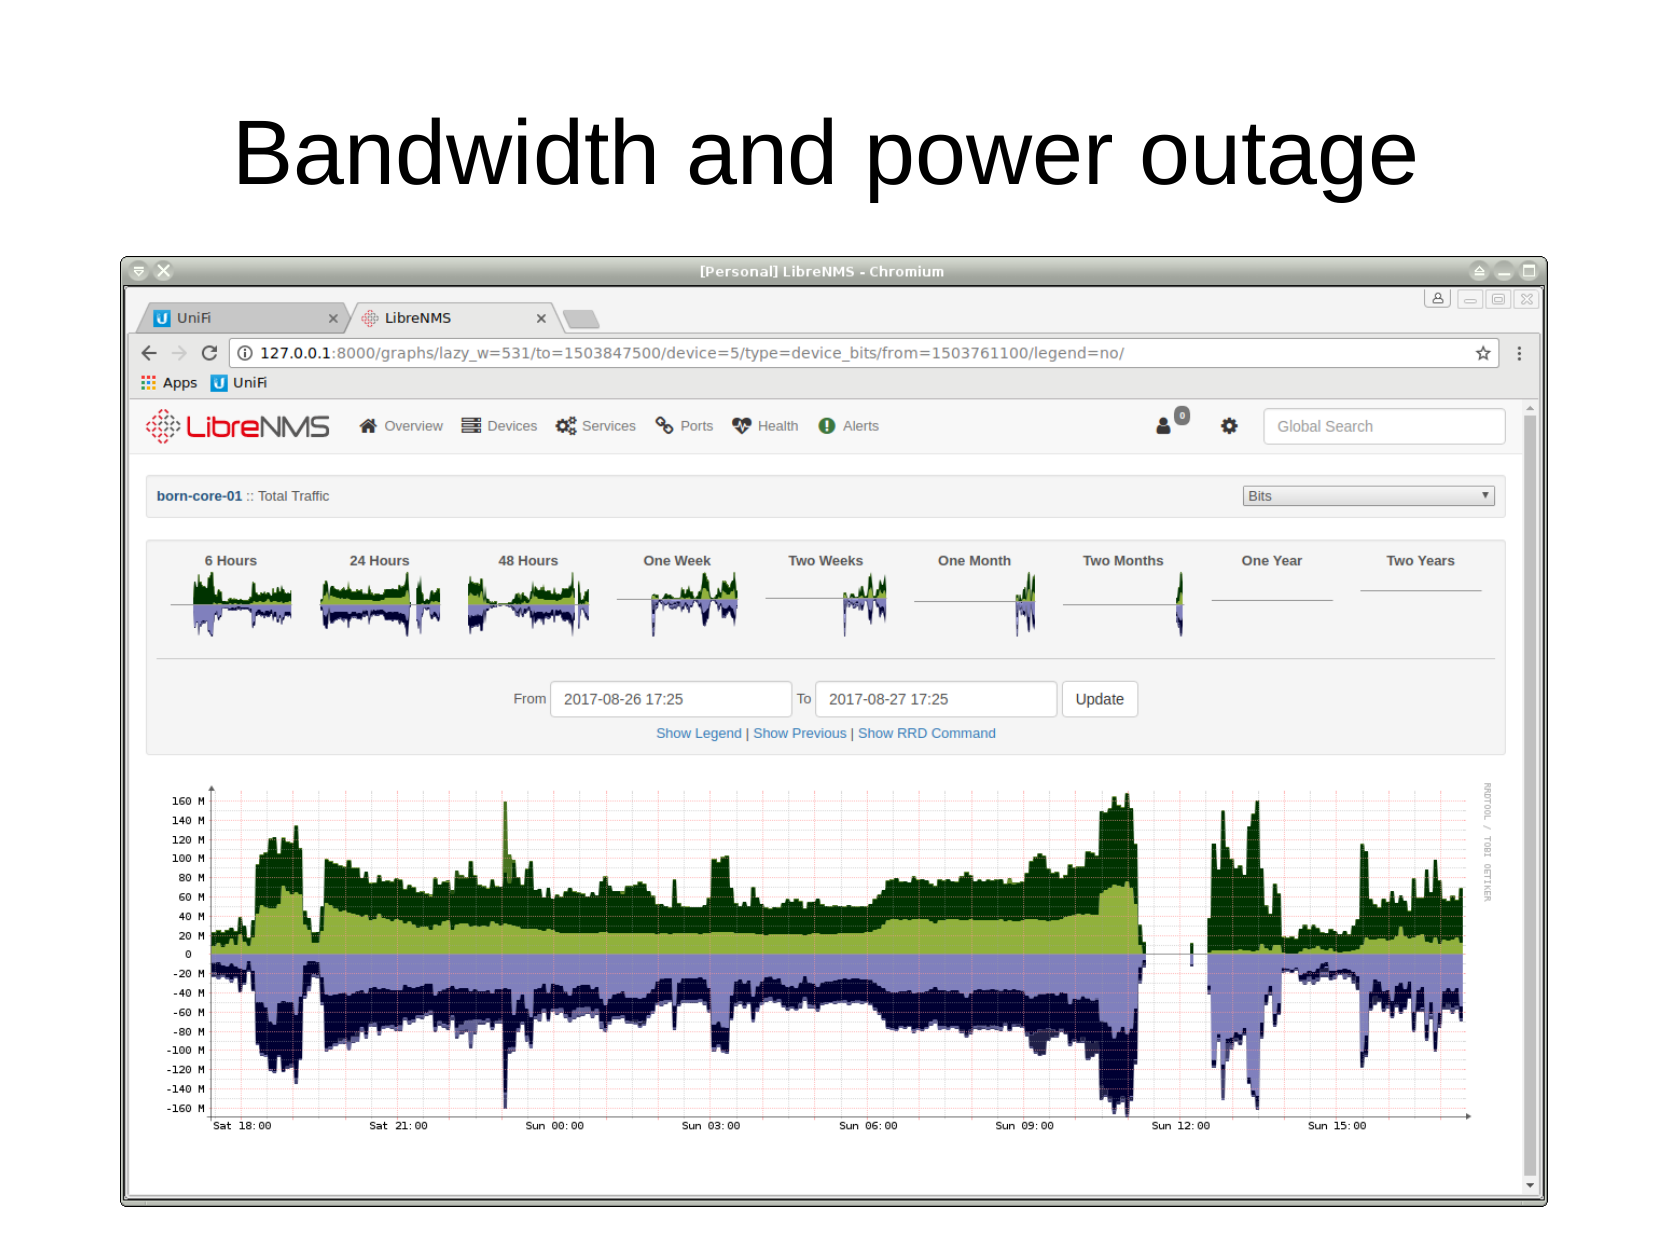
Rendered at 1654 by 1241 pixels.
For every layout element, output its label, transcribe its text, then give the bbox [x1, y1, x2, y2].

title Bandwidth and power outage [82, 49, 1571, 257]
picture [120, 256, 1548, 1207]
